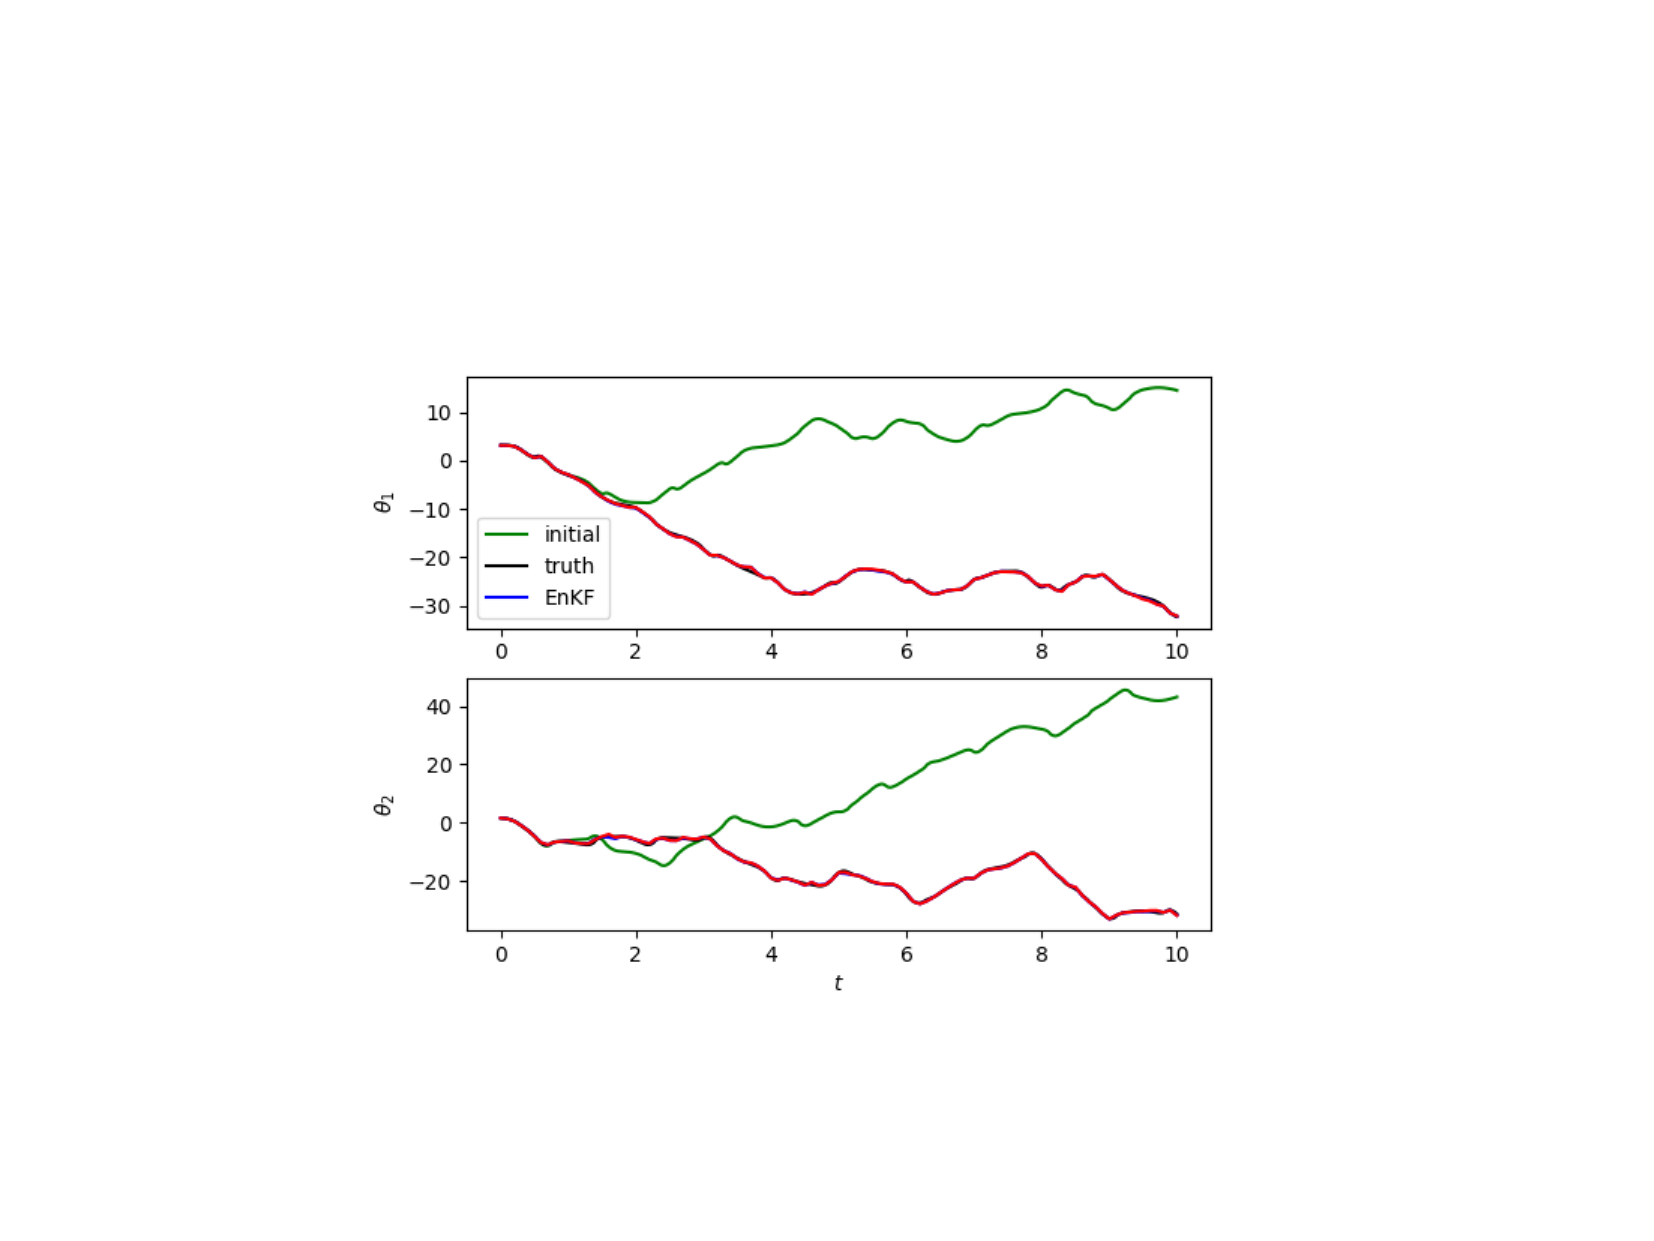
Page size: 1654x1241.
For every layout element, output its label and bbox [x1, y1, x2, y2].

picture [347, 290, 1307, 1010]
